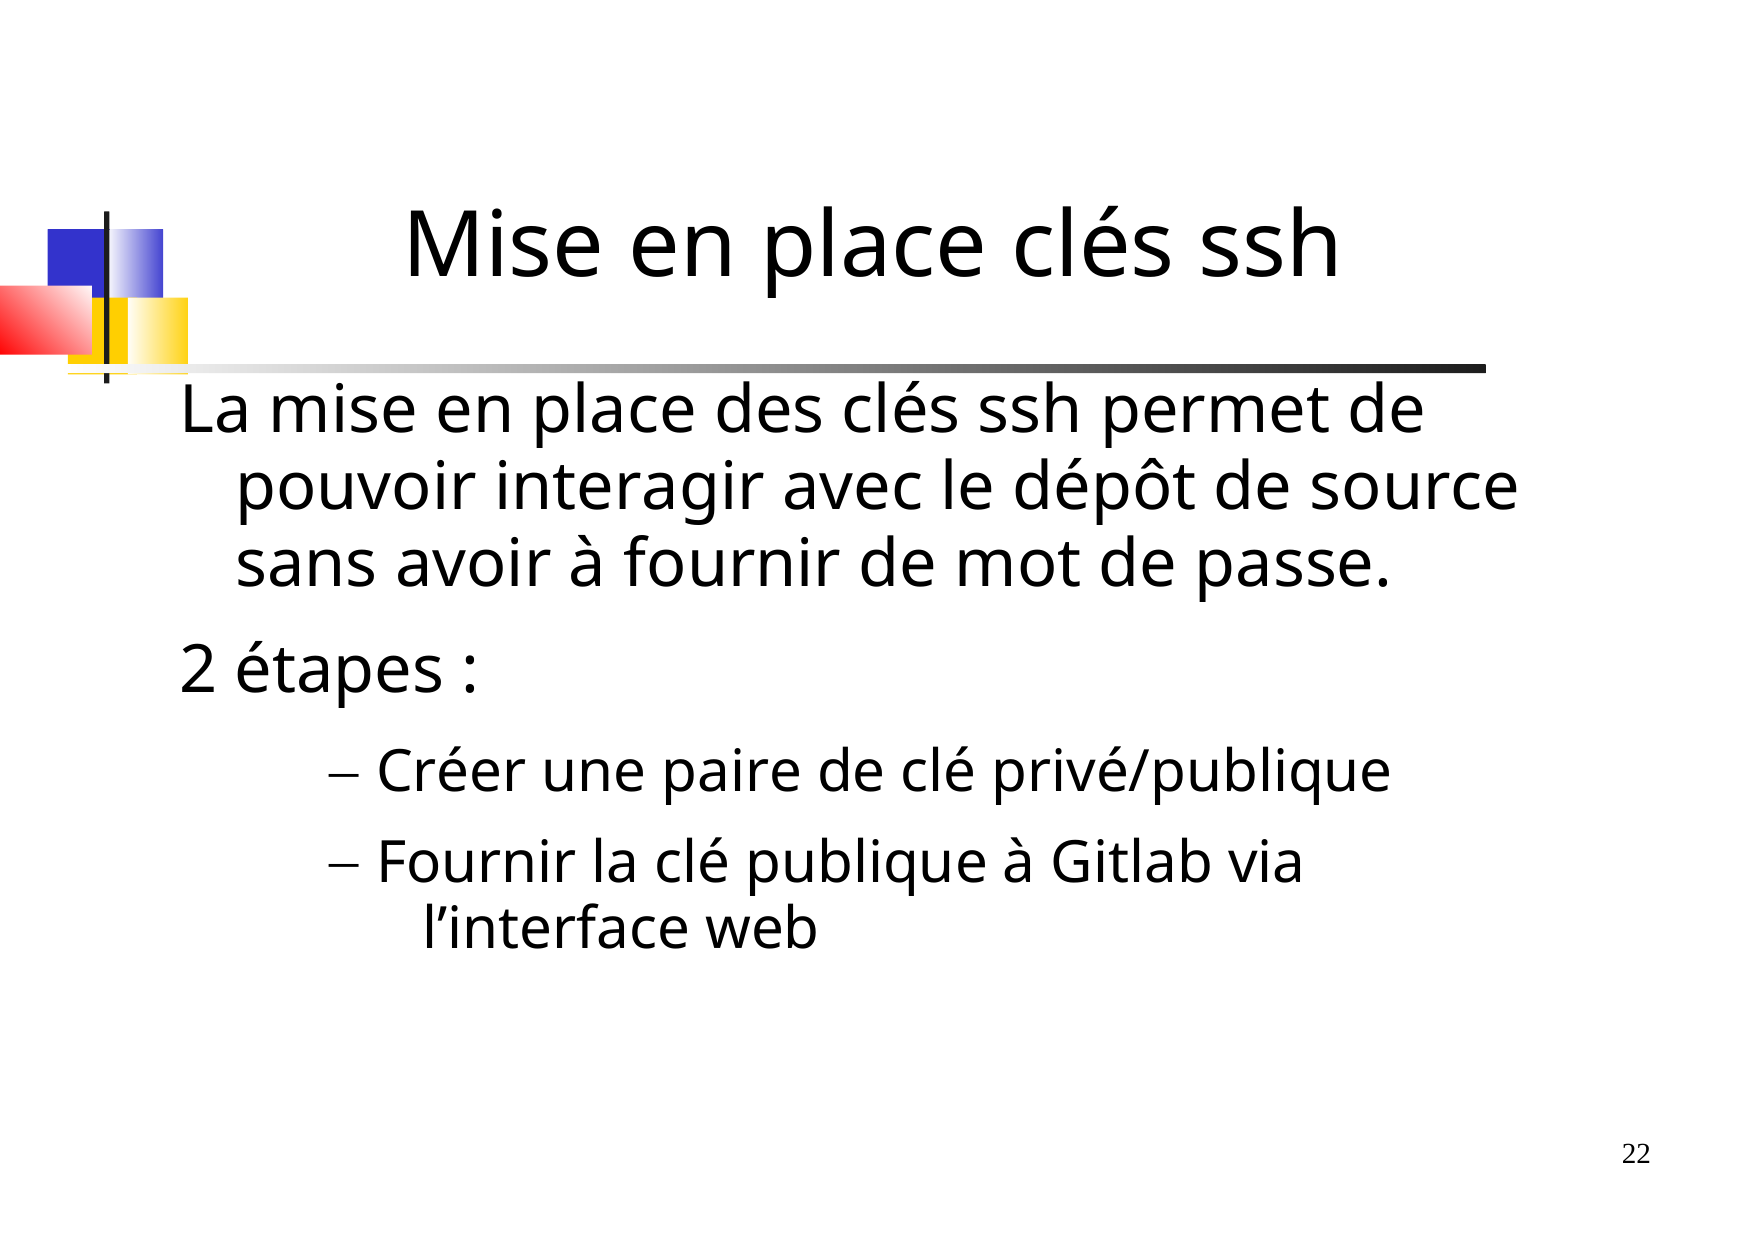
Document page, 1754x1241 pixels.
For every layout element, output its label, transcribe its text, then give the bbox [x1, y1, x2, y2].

title Mise en place clés ssh [179, 139, 1567, 351]
list La mise en place des clés ssh permet de pouvoir interagir avec le dépôt de source sans avoir à fournir de mot de passe. 2 étapes : Créer une paire de clé privé/publique Fournir la clé publique à Gitlab via l’interface web [179, 371, 1567, 1091]
